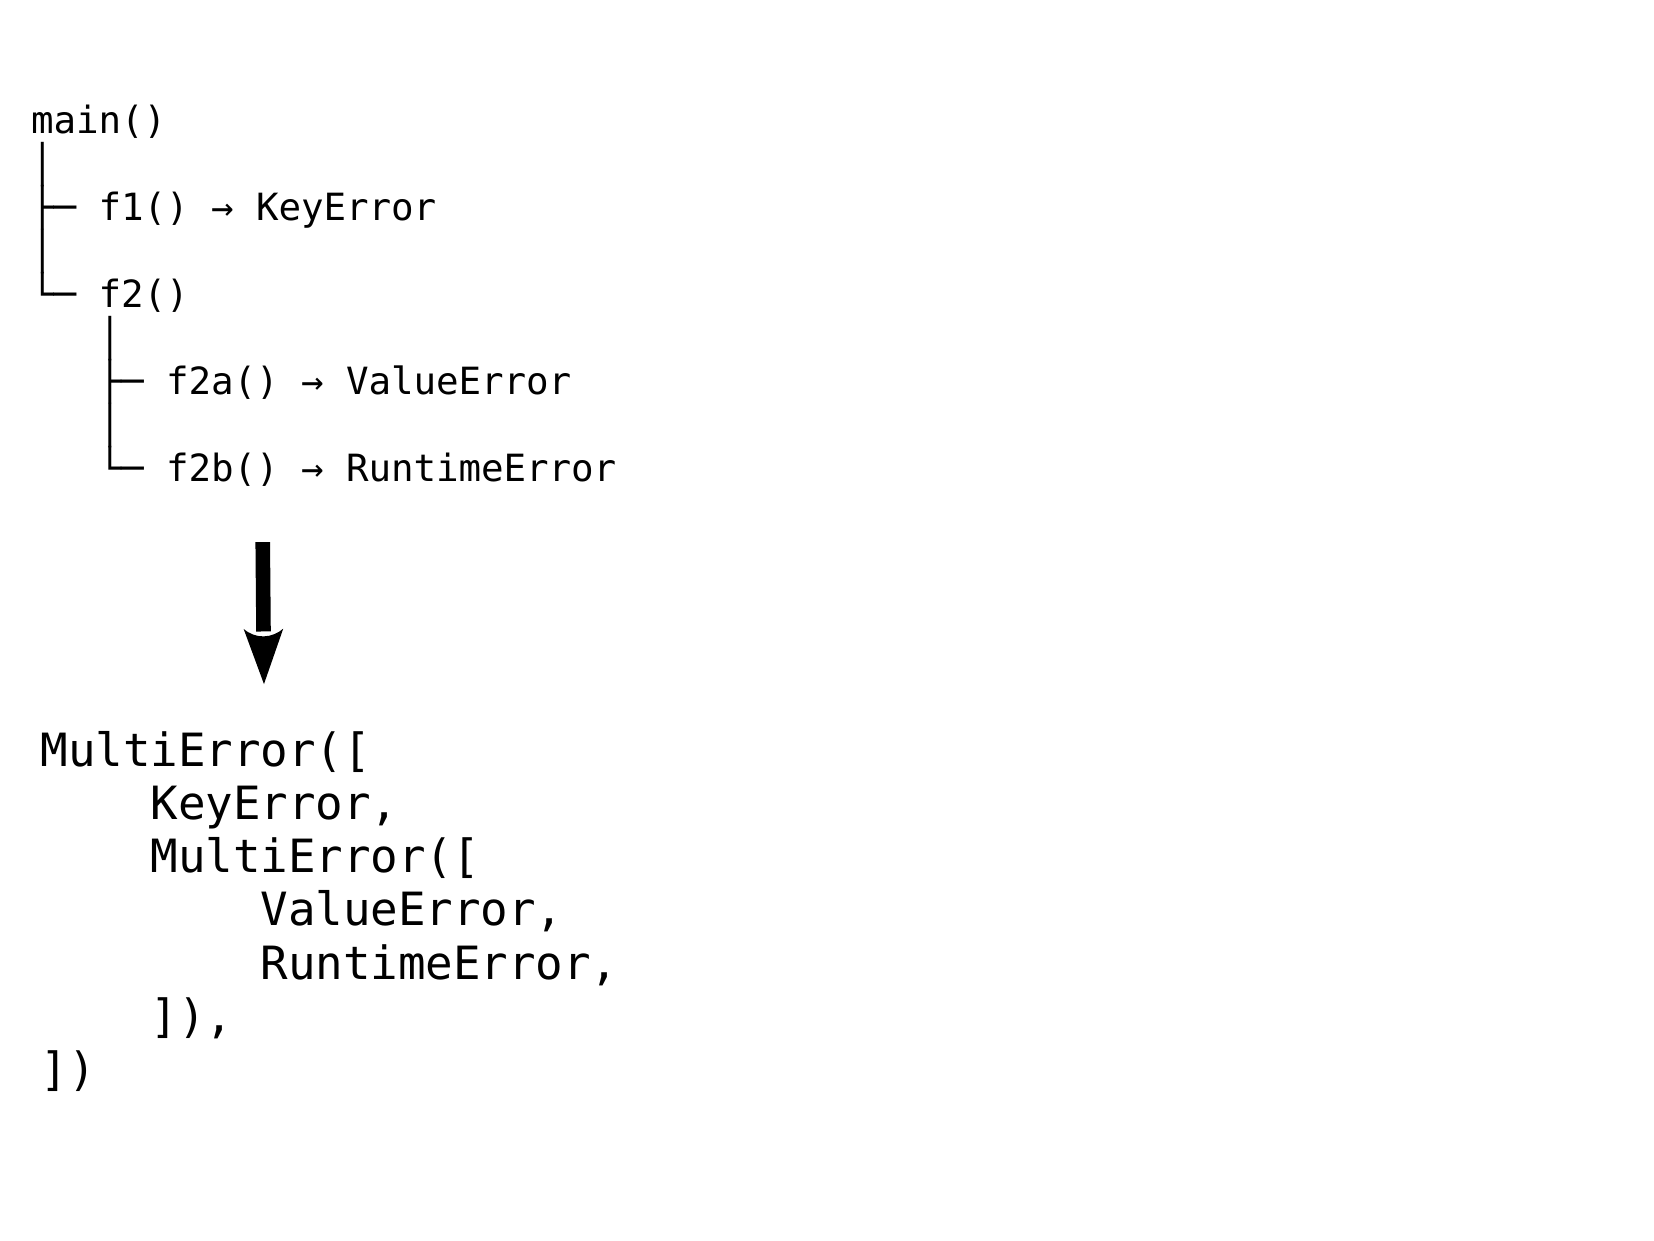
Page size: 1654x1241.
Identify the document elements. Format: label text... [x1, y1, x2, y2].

text_box MultiError([ KeyError, MultiError([ ValueError, RuntimeError, ]), ]) [26, 716, 836, 1123]
text_box main() │ ├─ f1() → KeyError │ └─ f2() │ ├─ f2a() → ValueError │ └─ f2b() → RuntimeError [0, 91, 759, 499]
